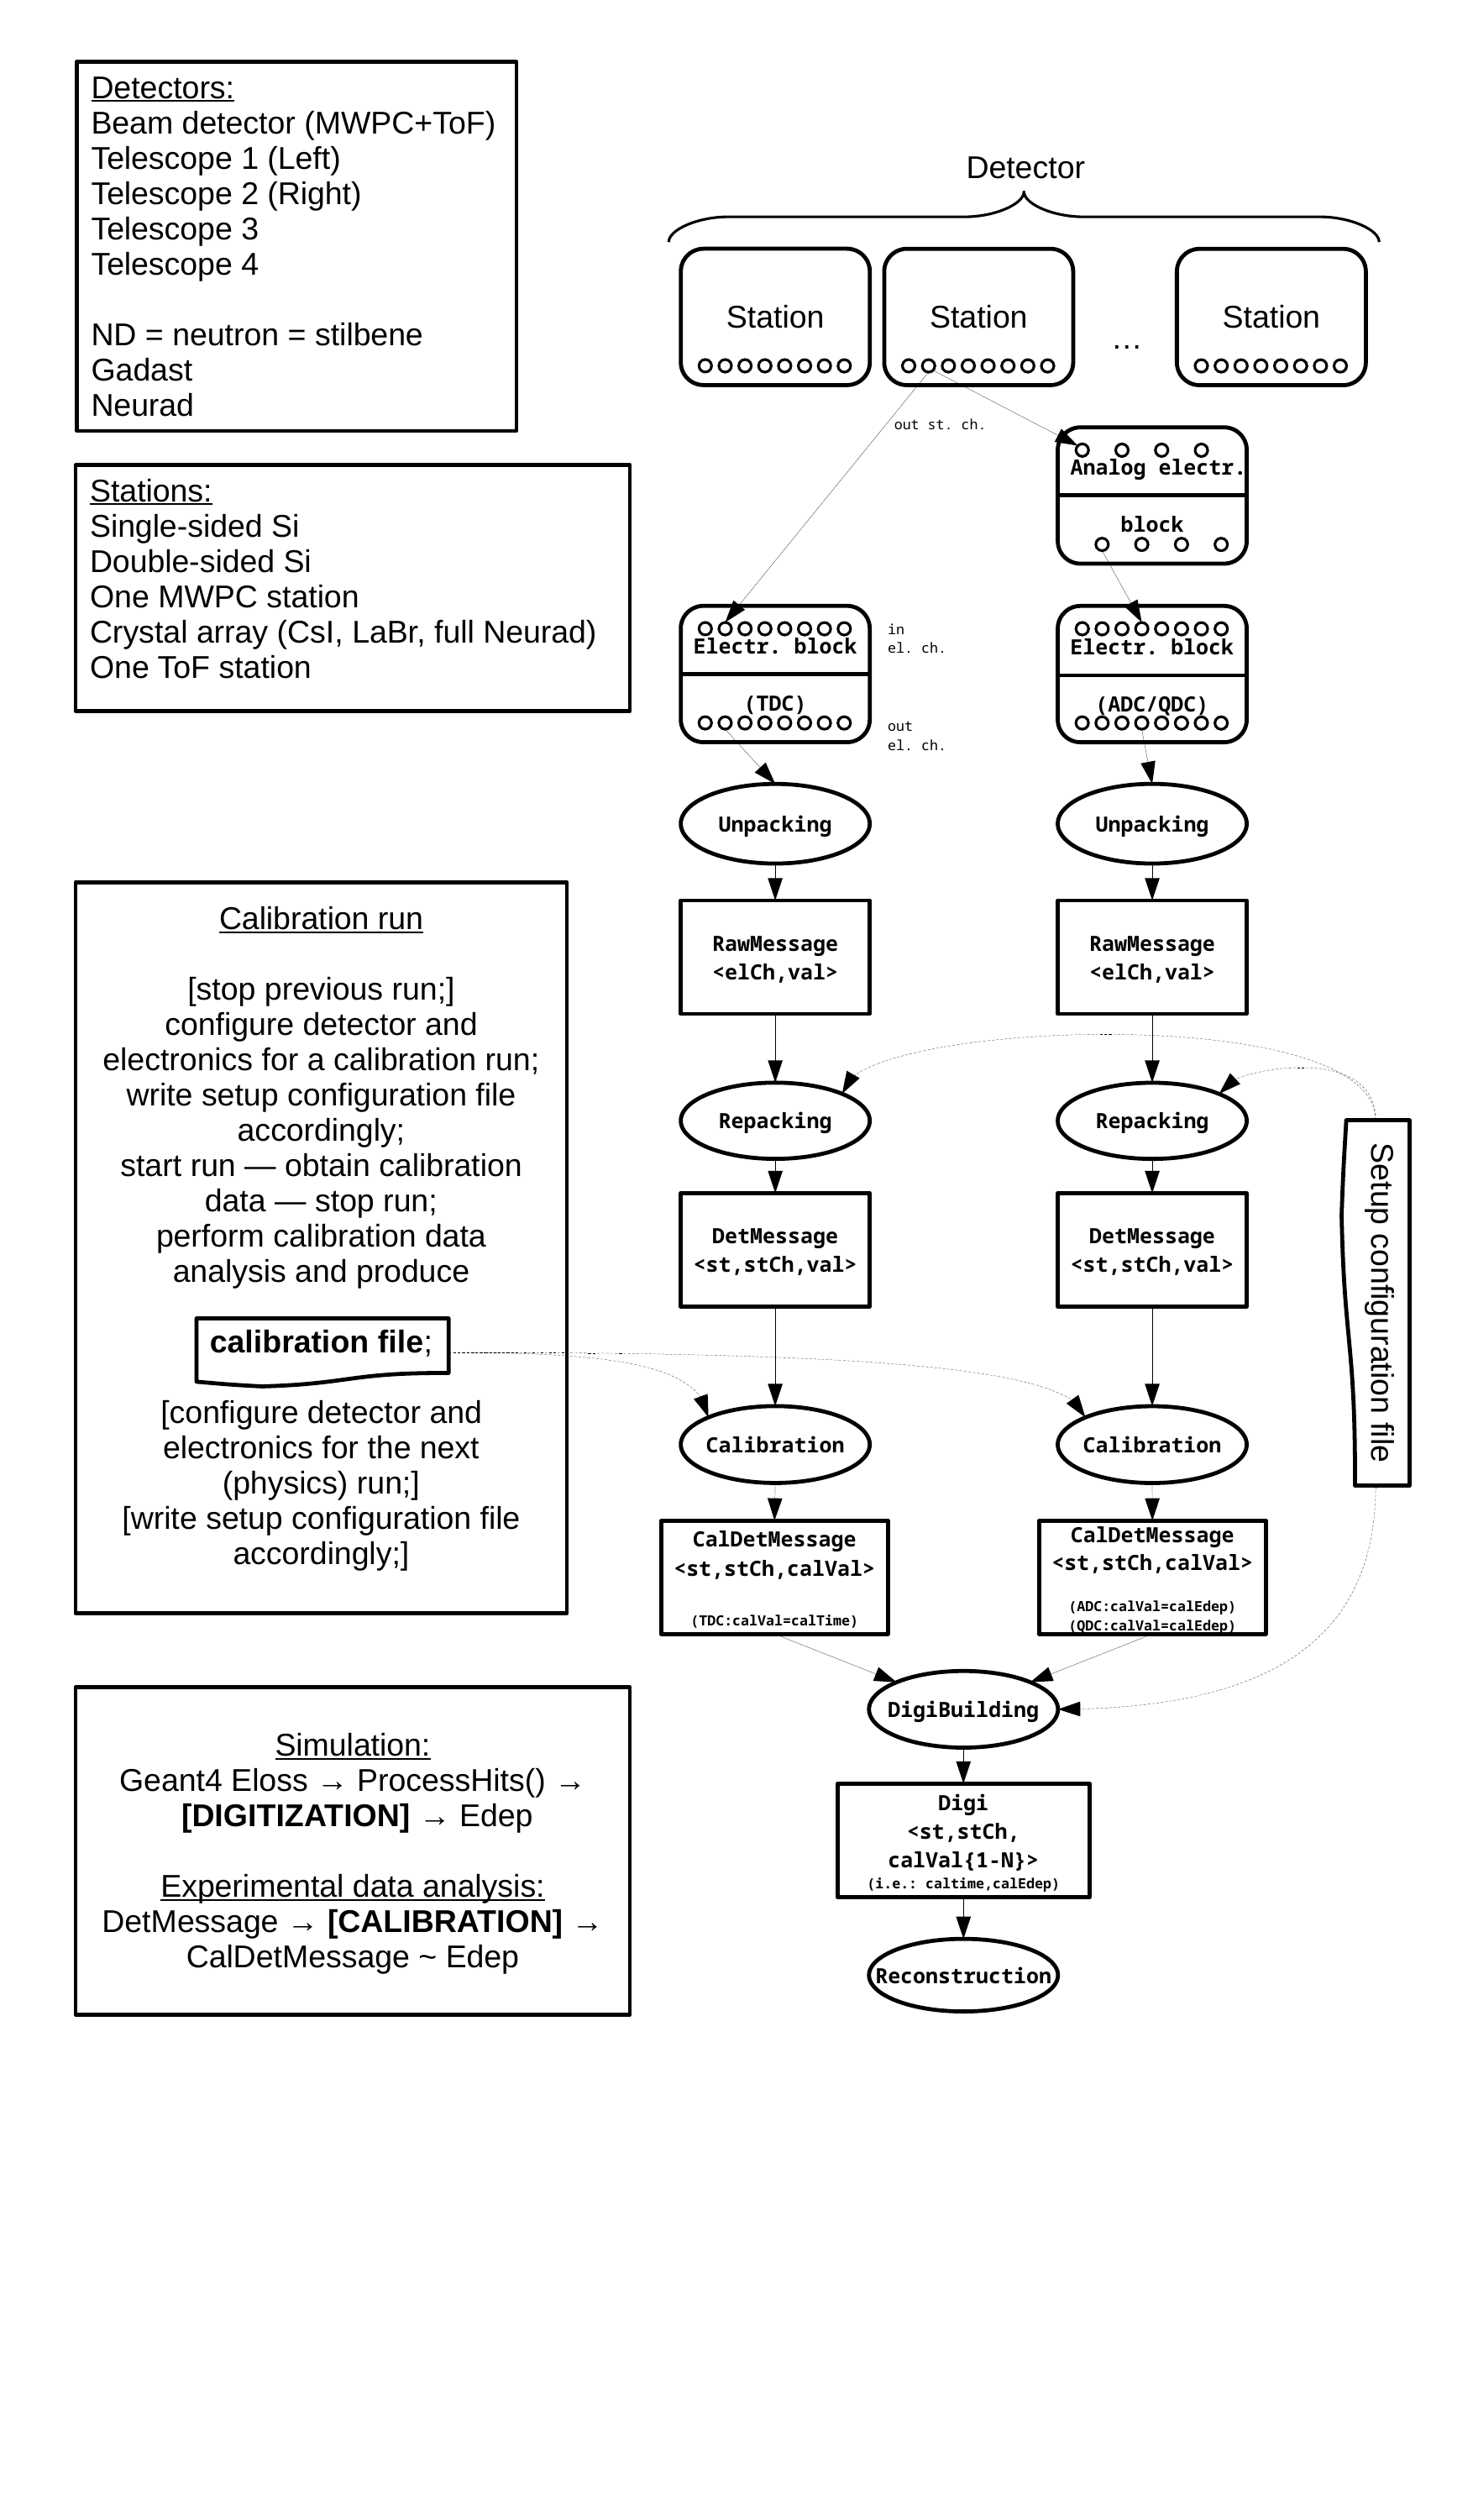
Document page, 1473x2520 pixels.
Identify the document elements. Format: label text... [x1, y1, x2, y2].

text_box DetMessage <st,stCh,val> [680, 1193, 870, 1307]
text_box in el. ch. out el. ch. [875, 612, 977, 764]
text_box CalDetMessage <st,stCh,calVal> (ADC:calVal=calEdep) (QDC:calVal=calEdep) [1039, 1520, 1266, 1635]
text_box Calibration [1057, 1406, 1247, 1483]
text_box Reconstruction [868, 1939, 1058, 2012]
text_box Detector [937, 144, 1114, 192]
text_box … [1077, 314, 1177, 362]
text_box Repacking [680, 1082, 870, 1159]
text_box DetMessage <st,stCh,val> [1057, 1193, 1247, 1307]
text_box Unpacking [1057, 784, 1247, 864]
text_box Simulation: Geant4 Eloss → ProcessHits() → [DIGITIZATION] → Edep Experimental data analysis: DetMessage → [CALIBRATION] → CalDetMessage ~ Edep [76, 1687, 631, 2015]
text_box Detectors: Beam detector (MWPC+ToF) Telescope 1 (Left) Telescope 2 (Right) Telescope 3 Telescope 4 ND = neutron = stilbene Gadast Neurad [76, 61, 517, 431]
text_box RawMessage <elCh,val> [680, 900, 870, 1014]
text_box Station [883, 249, 1073, 386]
text_box Calibration [680, 1405, 870, 1483]
text_box out st. ch. [882, 408, 1009, 438]
text_box DigiBuilding [868, 1671, 1058, 1748]
text_box Station [919, 372, 960, 386]
text_box CalDetMessage <st,stCh,calVal> (TDC:calVal=calTime) [661, 1520, 889, 1635]
text_box Stations: Single-sided Si Double-sided Si One MWPC station Crystal array (CsI, LaBr, full Neurad) One ToF station [76, 465, 631, 711]
text_box Setup configuration file [1341, 1120, 1410, 1486]
text_box Unpacking [680, 784, 870, 864]
text_box Calibration run [stop previous run;] configure detector and electronics for a calibration run; write setup configuration file accordingly; start run — obtain calibration data — stop run; perform calibration data analysis and produce calibration file; [configure detector and electronics for the next (physics) run;] [write setup configuration file accordingly;] [88, 895, 555, 1578]
text_box Repacking [1057, 1083, 1247, 1159]
text_box Station [680, 249, 870, 386]
text_box Station [1177, 249, 1366, 386]
text_box Digi <st,stCh, calVal{1-N}> (i.e.: caltime,calEdep) [837, 1783, 1090, 1898]
text_box RawMessage <elCh,val> [1057, 900, 1247, 1015]
